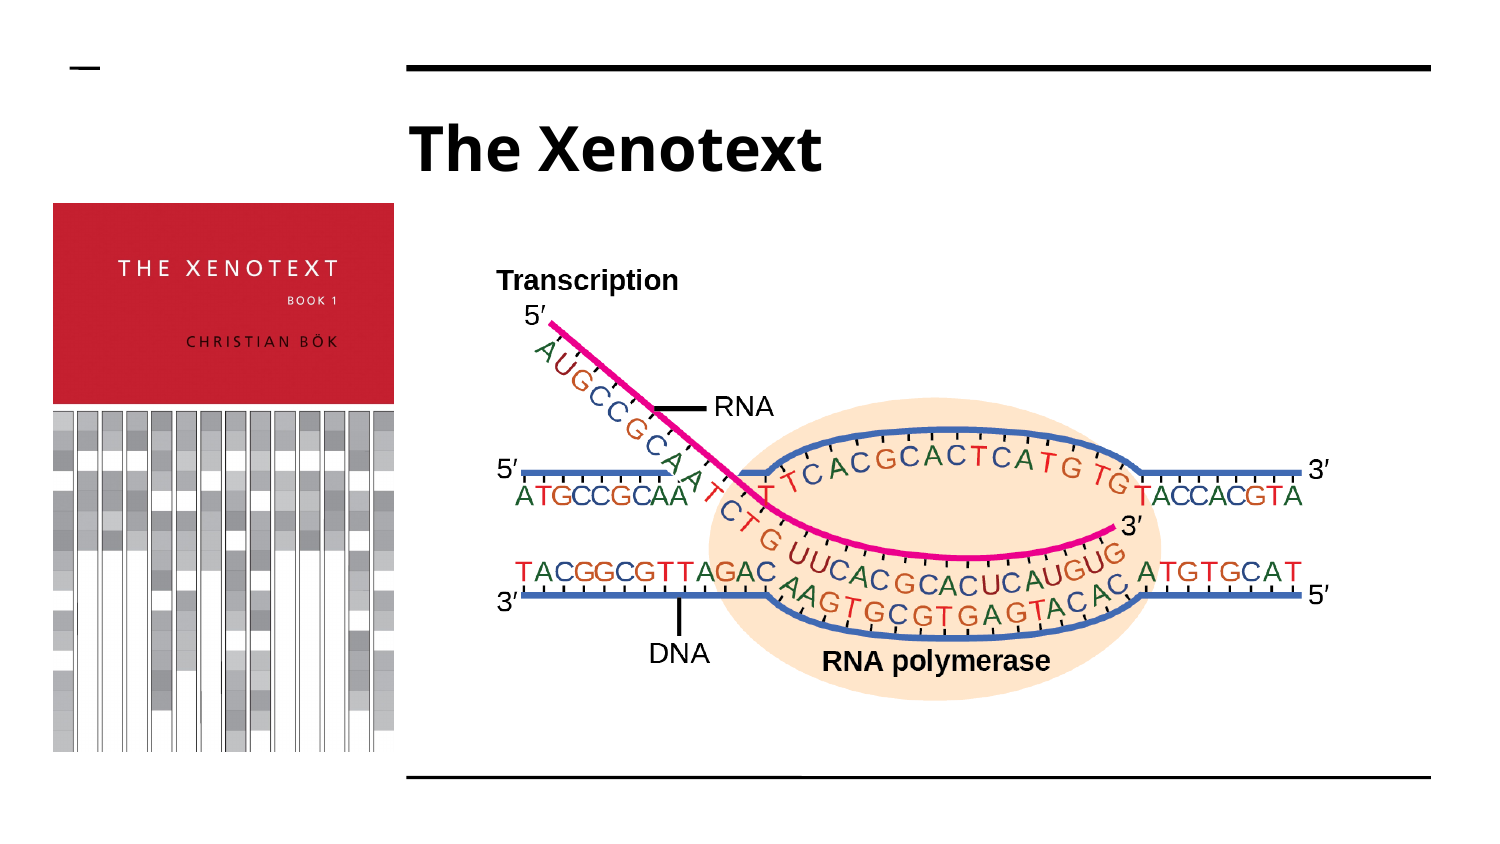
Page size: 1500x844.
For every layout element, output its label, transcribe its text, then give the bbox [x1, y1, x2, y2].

picture [496, 207, 1329, 701]
title The Xenotext [393, 94, 1431, 199]
picture [53, 203, 394, 752]
